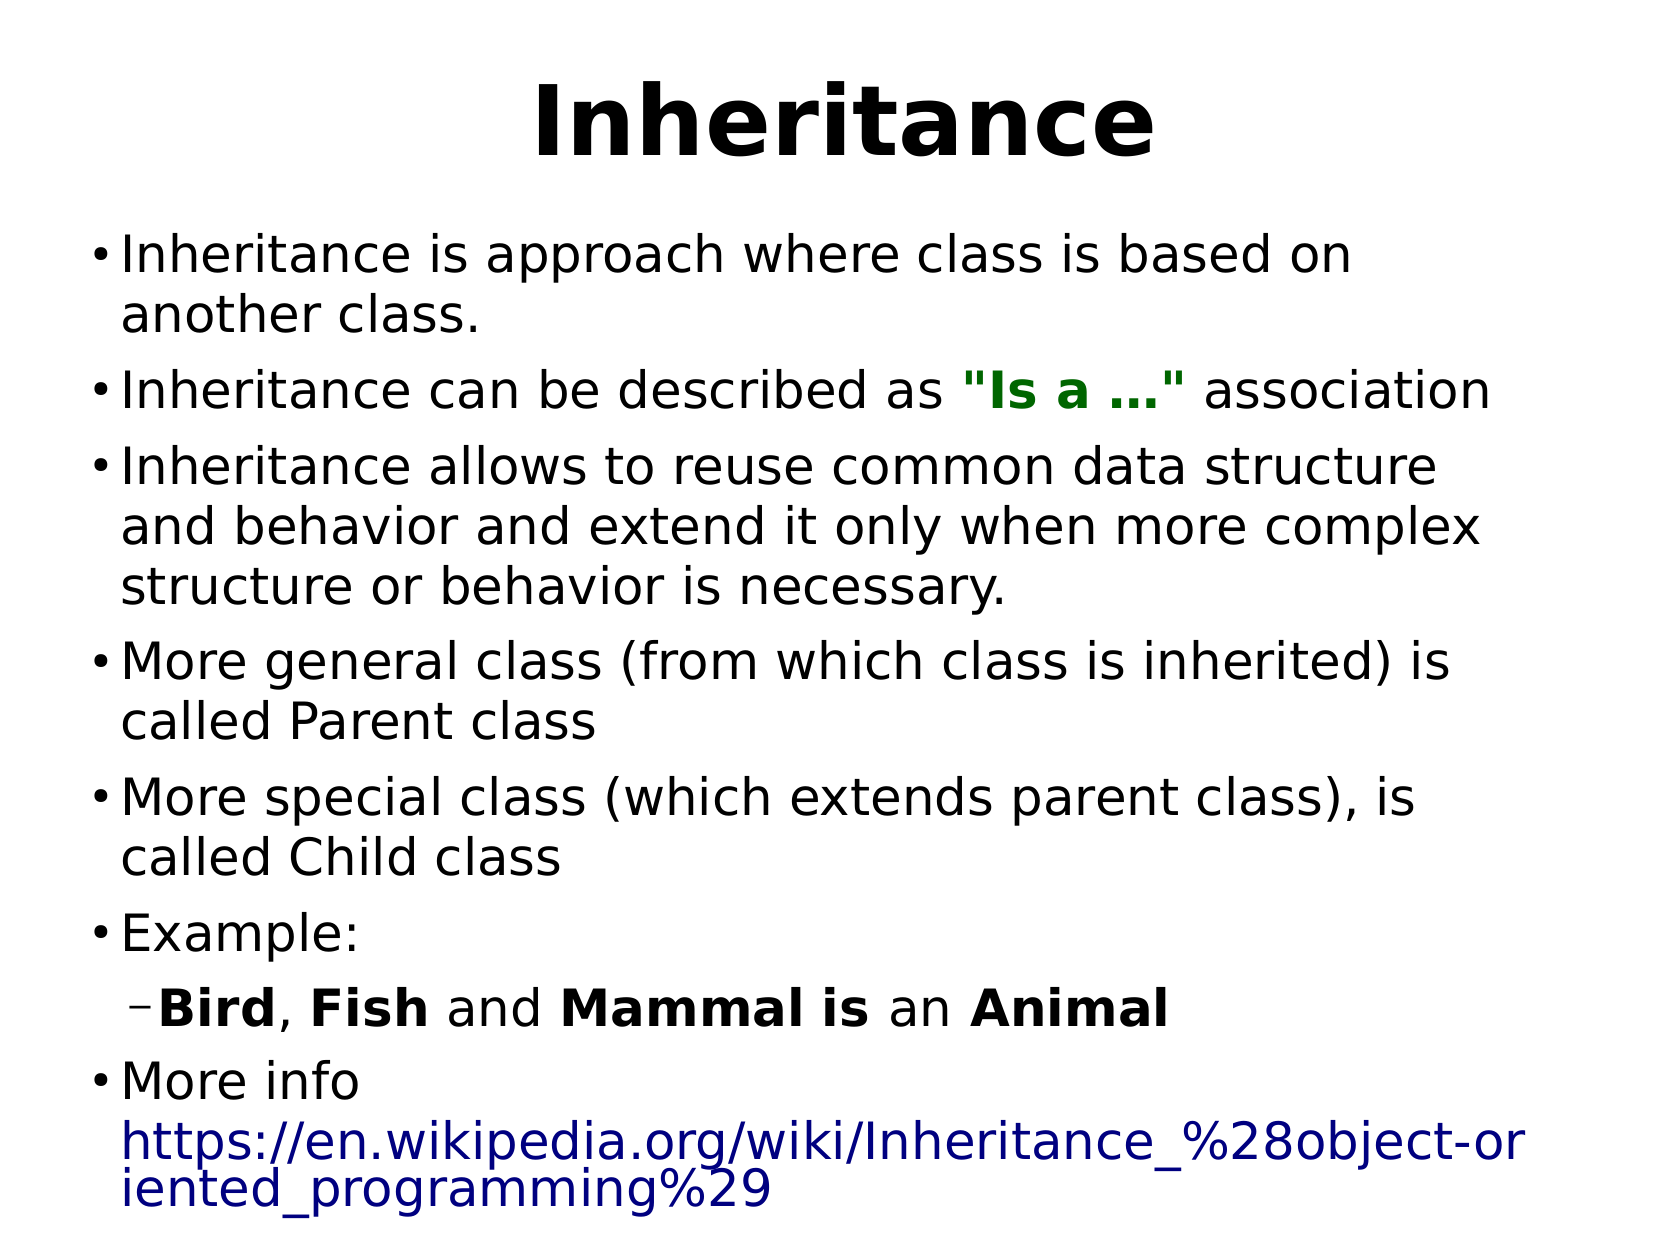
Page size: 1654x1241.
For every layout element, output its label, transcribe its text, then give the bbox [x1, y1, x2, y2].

list Inheritance is approach where class is based on another class. Inheritance can be described as "Is a …" association Inheritance allows to reuse common data structure and behavior and extend it only when more complex structure or behavior is necessary. More general class (from which class is inherited) is called Parent class More special class (which extends parent class), is called Child class Example: Bird, Fish and Mammal is an Animal More info https://en.wikipedia.org/wiki/Inheritance_%28object-oriented_programming%29 [82, 225, 1538, 1186]
title Inheritance [82, 49, 1571, 196]
